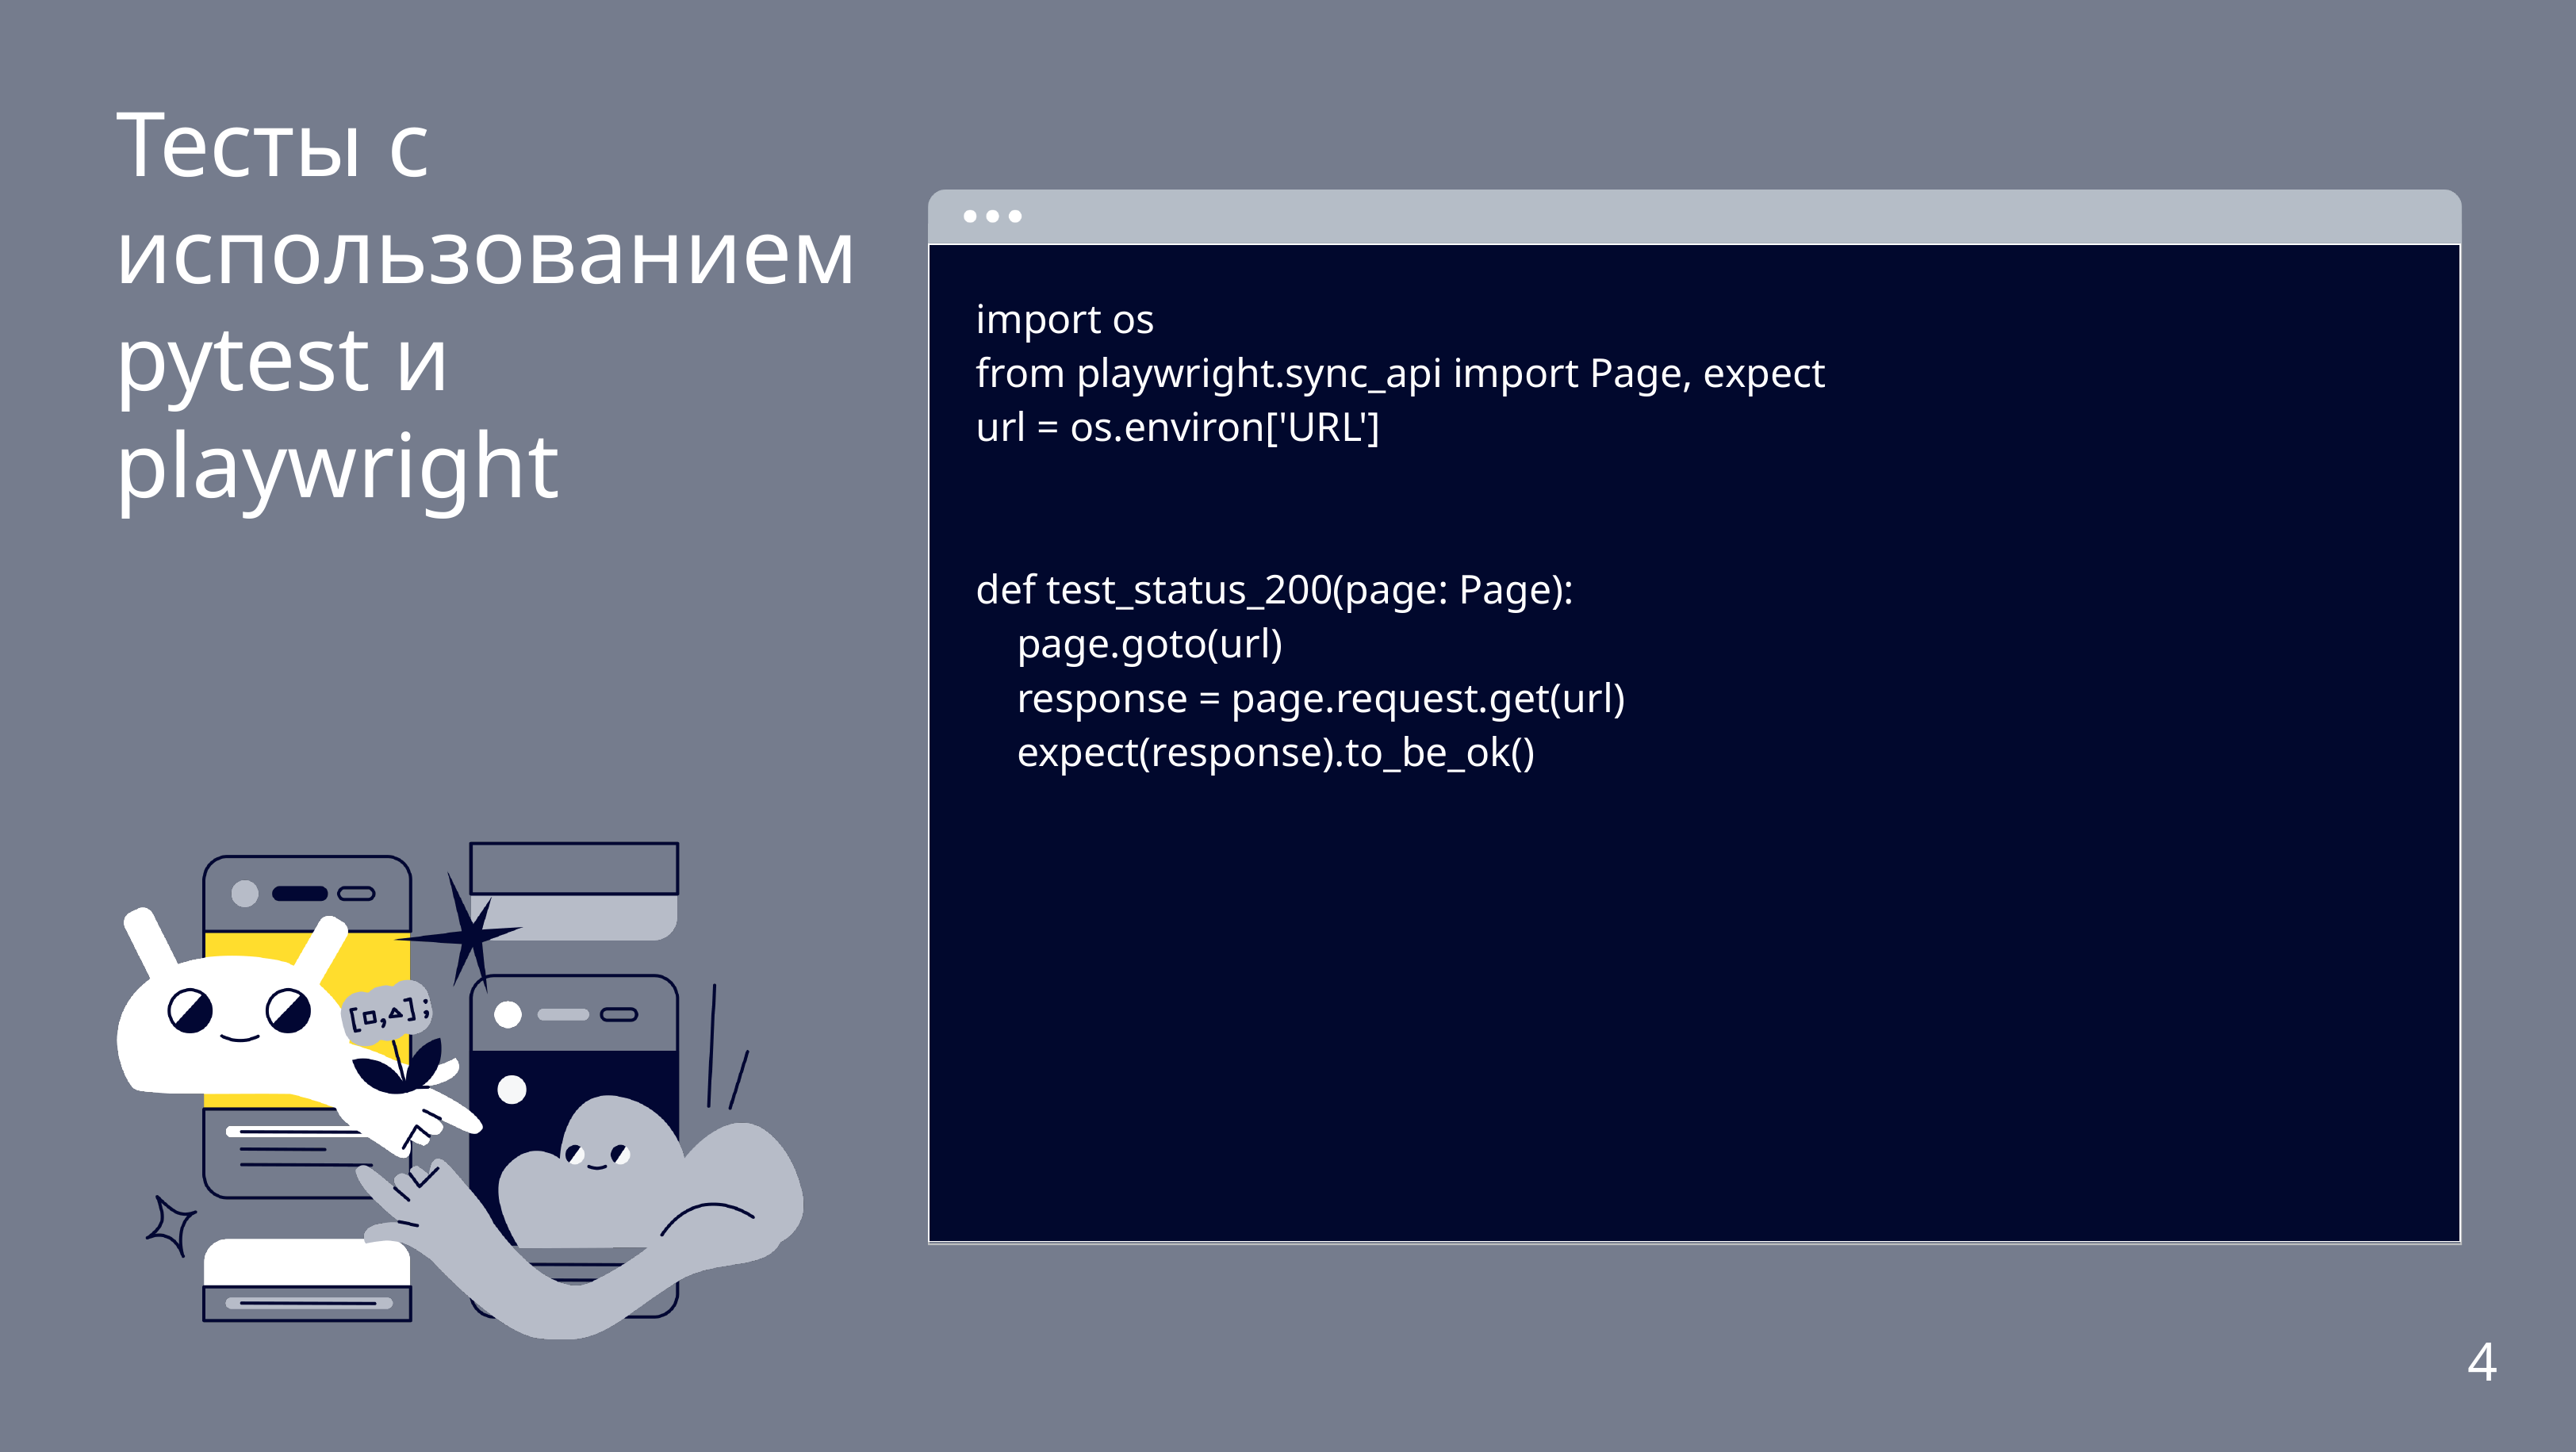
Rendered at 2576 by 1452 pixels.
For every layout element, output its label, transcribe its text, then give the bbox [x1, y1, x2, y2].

picture [117, 841, 804, 1340]
table_header import os from playwright.sync_api import Page, expect url = os.environ['URL'] def test_status_200(page: Page): page.goto(url) response = page.request.get(url) expect(response).to_be_ok() [930, 245, 2459, 1241]
slide_number <number> [2409, 1336, 2510, 1392]
text_box Тесты с использованием pytest и playwright [102, 81, 877, 573]
picture [910, 171, 2480, 1263]
